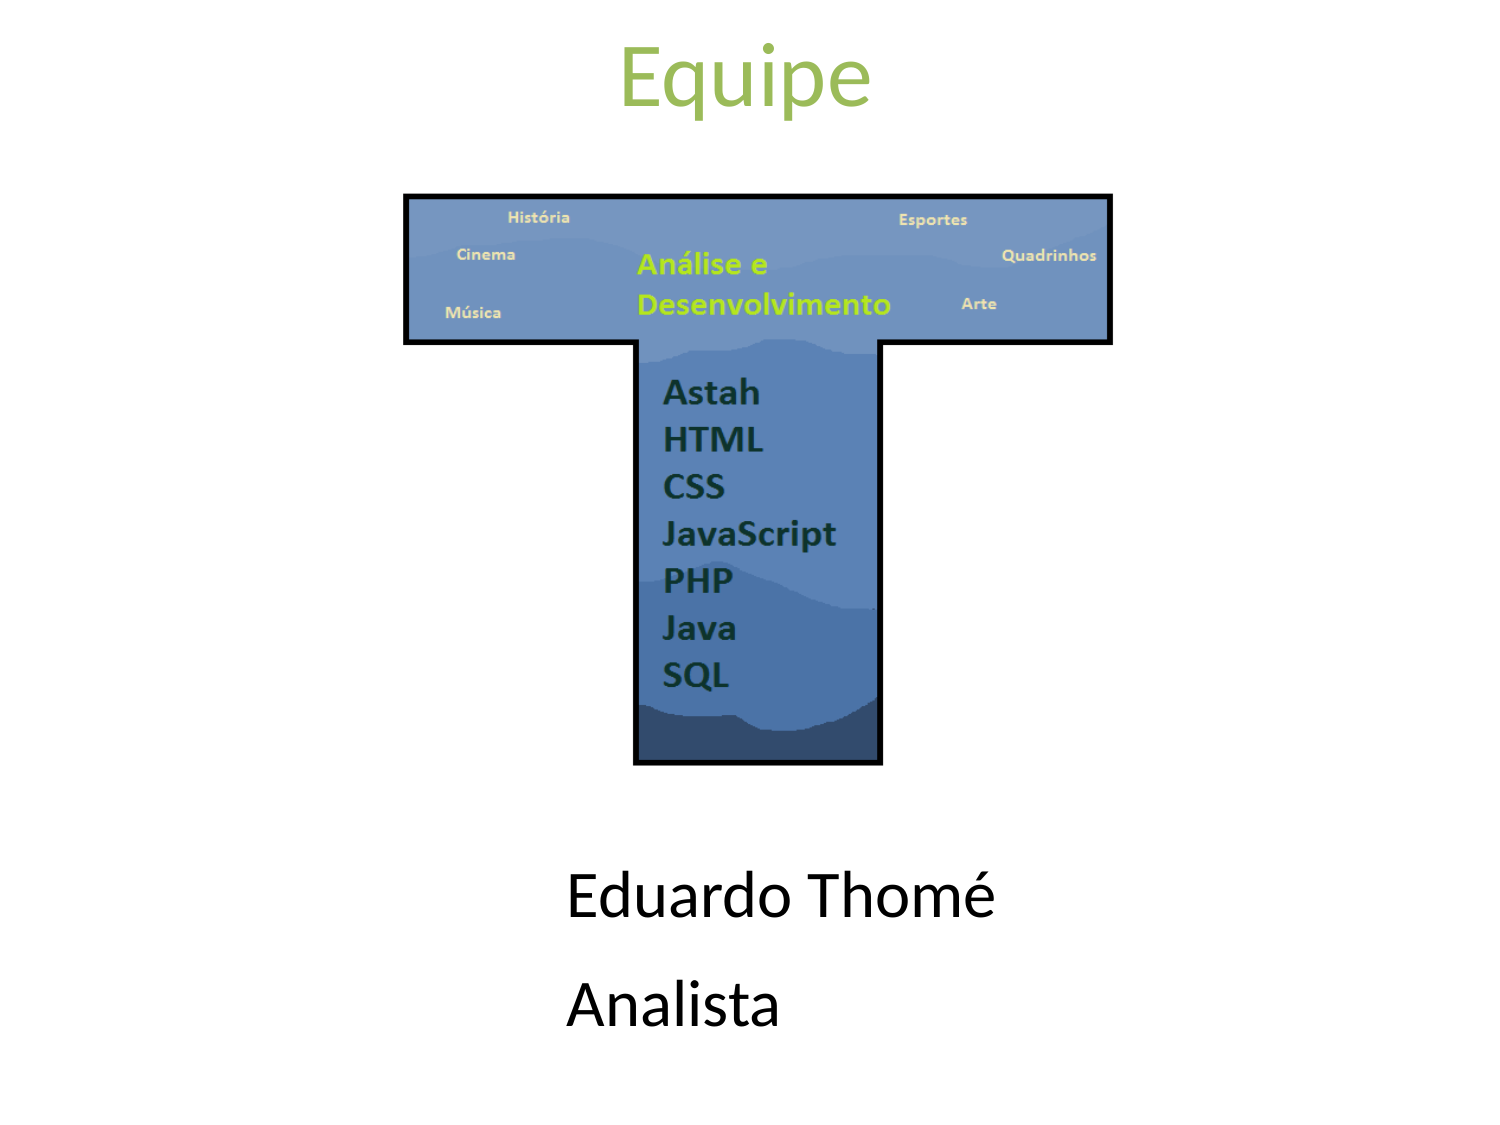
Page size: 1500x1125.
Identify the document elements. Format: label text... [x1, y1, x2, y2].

picture [389, 141, 1132, 834]
title Equipe [70, 0, 1421, 165]
list Eduardo Thomé Analista [566, 850, 1211, 1125]
